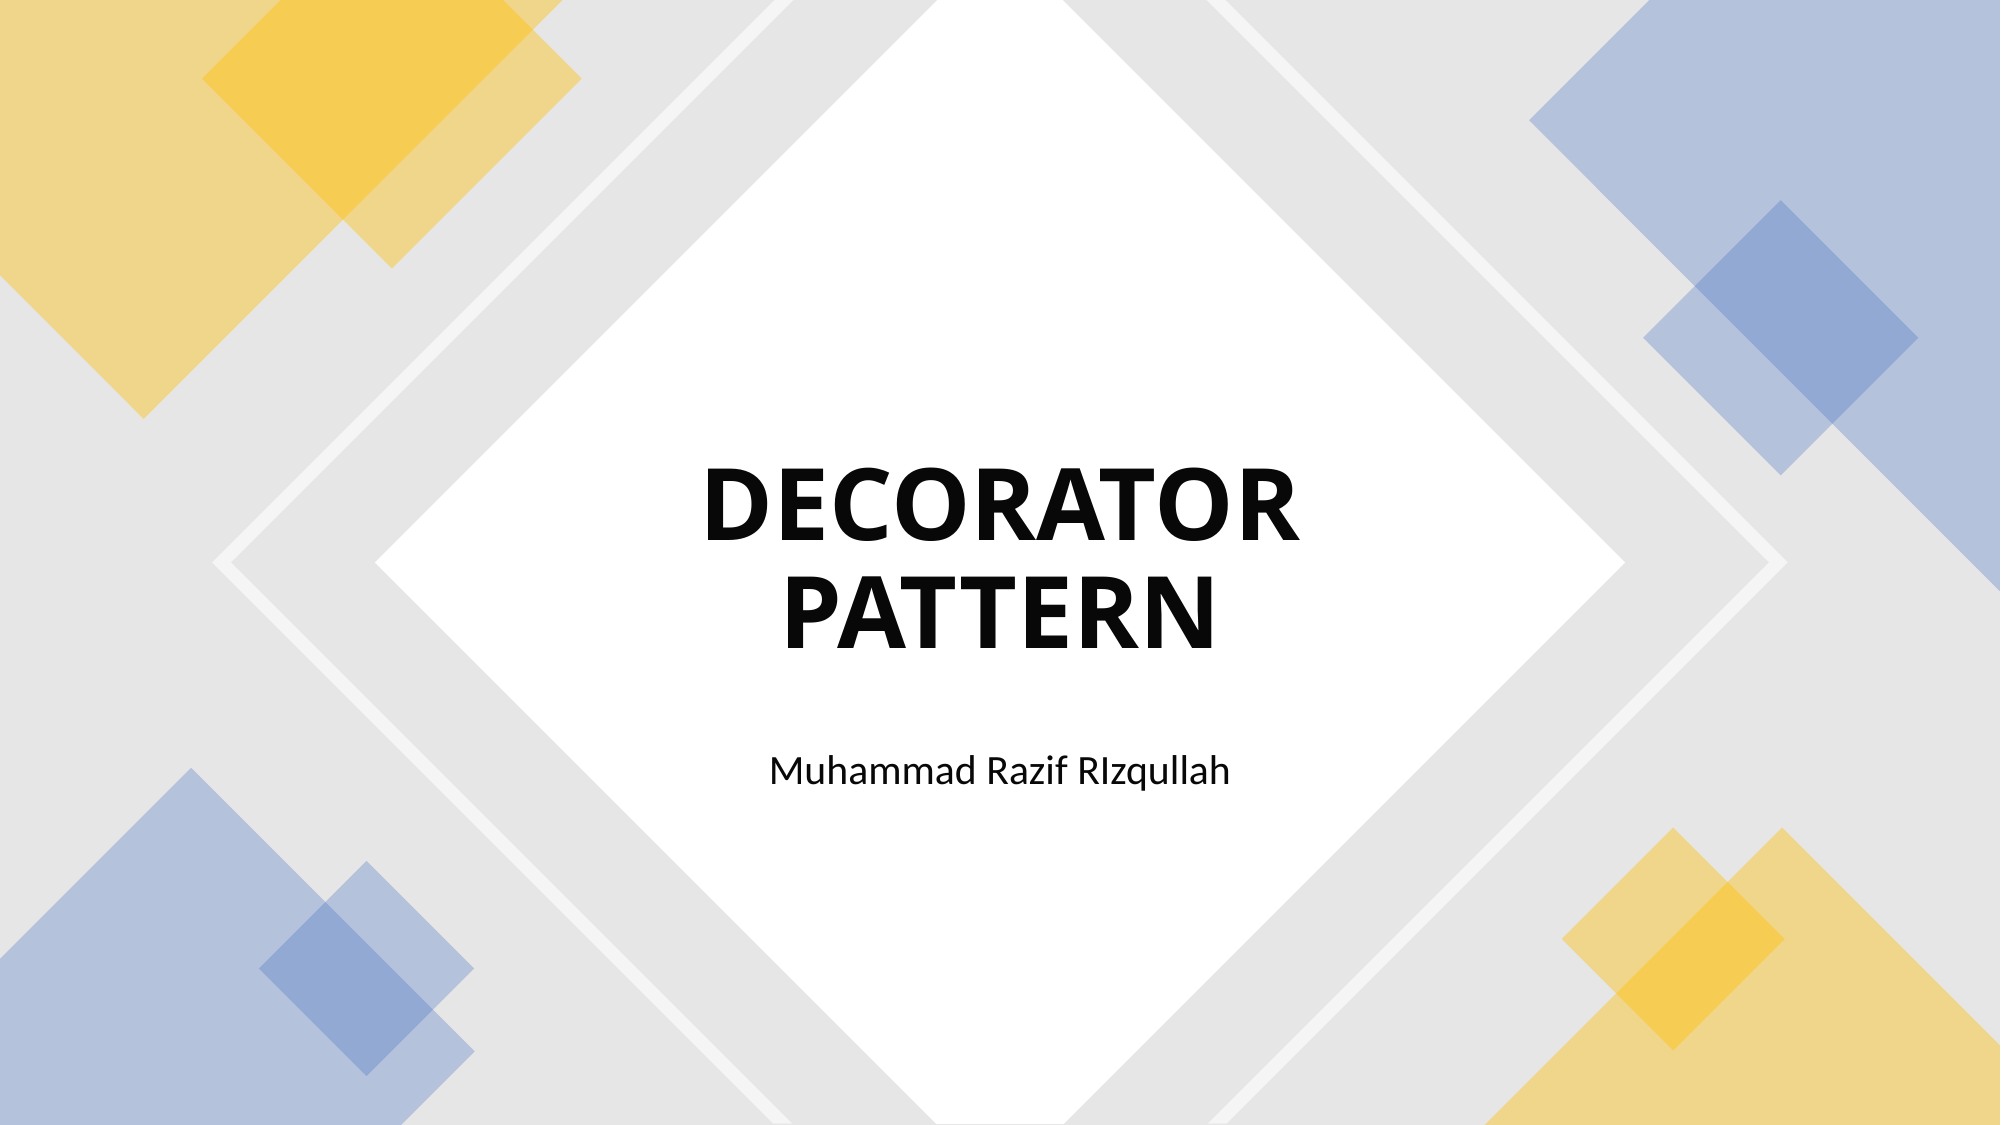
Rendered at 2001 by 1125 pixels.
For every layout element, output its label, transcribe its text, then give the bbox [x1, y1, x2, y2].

subtitle Muhammad Razif RIzqullah [728, 741, 1272, 929]
title DECORATOR PATTERN [525, 386, 1475, 739]
text_box [0, 0, 2000, 1125]
